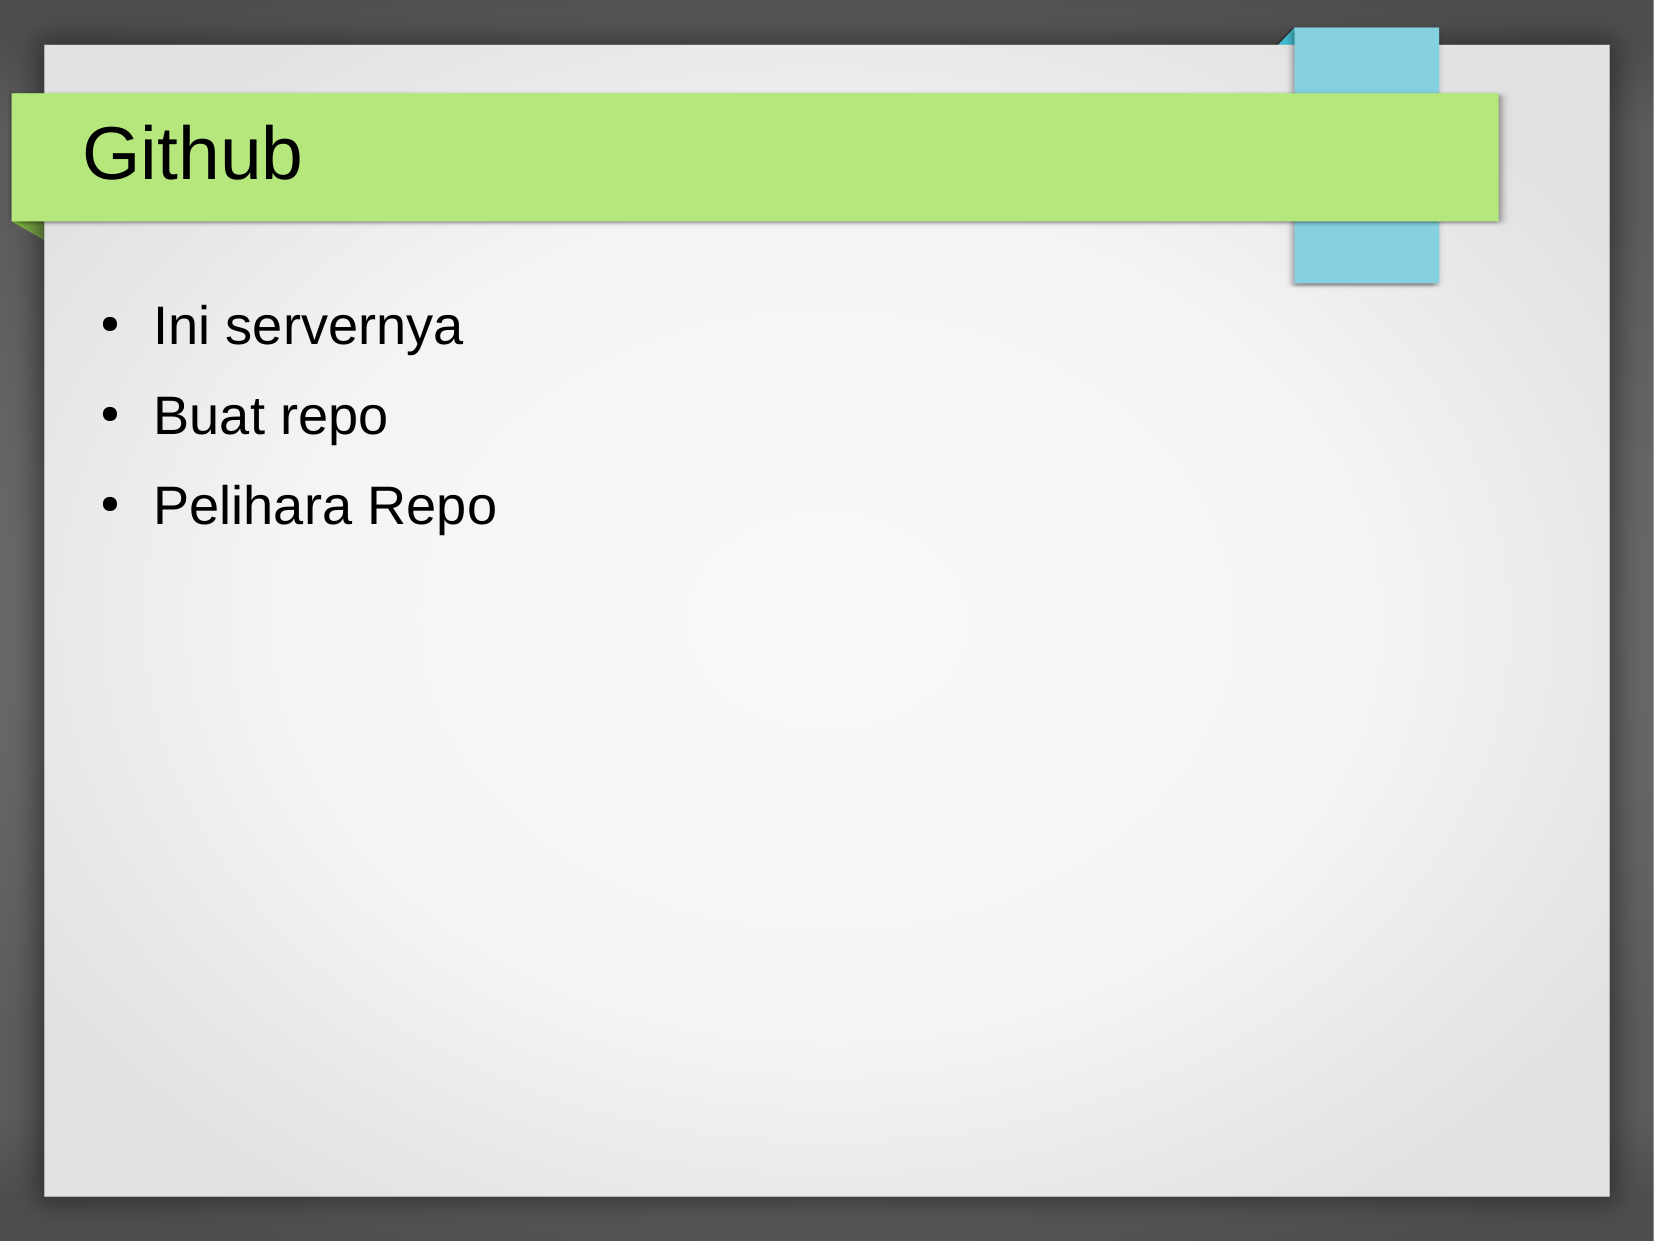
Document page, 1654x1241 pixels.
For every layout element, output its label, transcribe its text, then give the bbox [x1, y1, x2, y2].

title Github [82, 94, 1264, 213]
picture [0, 0, 1654, 1241]
list Ini servernya Buat repo Pelihara Repo [82, 295, 1571, 1015]
